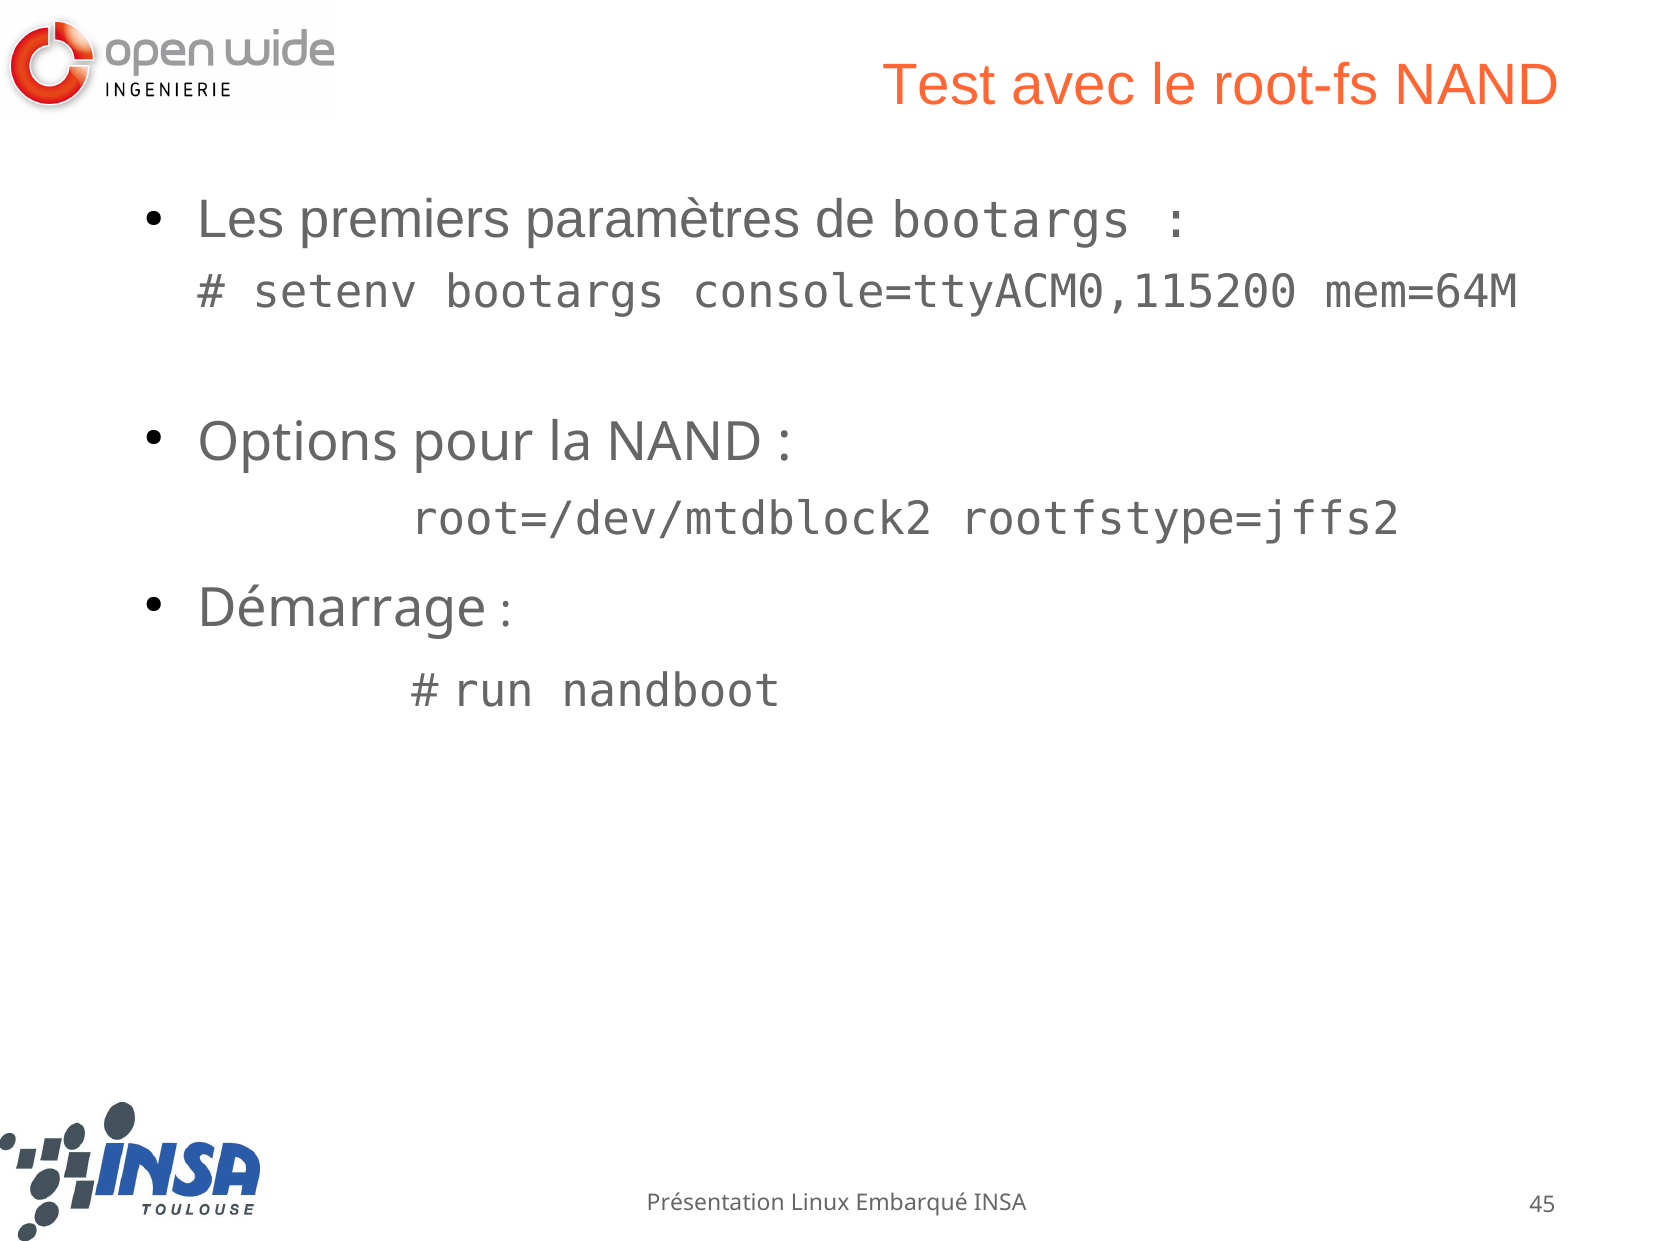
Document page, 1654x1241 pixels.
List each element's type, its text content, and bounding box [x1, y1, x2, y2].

title Test avec le root-fs NAND [602, 12, 1561, 157]
list Les premiers paramètres de bootargs : # setenv bootargs console=ttyACM0,115200 mem=64M Options pour la NAND : root=/dev/mtdblock2 rootfstype=jffs2 Démarrage : # run nandboot [126, 188, 1539, 1060]
picture [0, 0, 334, 119]
picture [0, 1102, 260, 1241]
